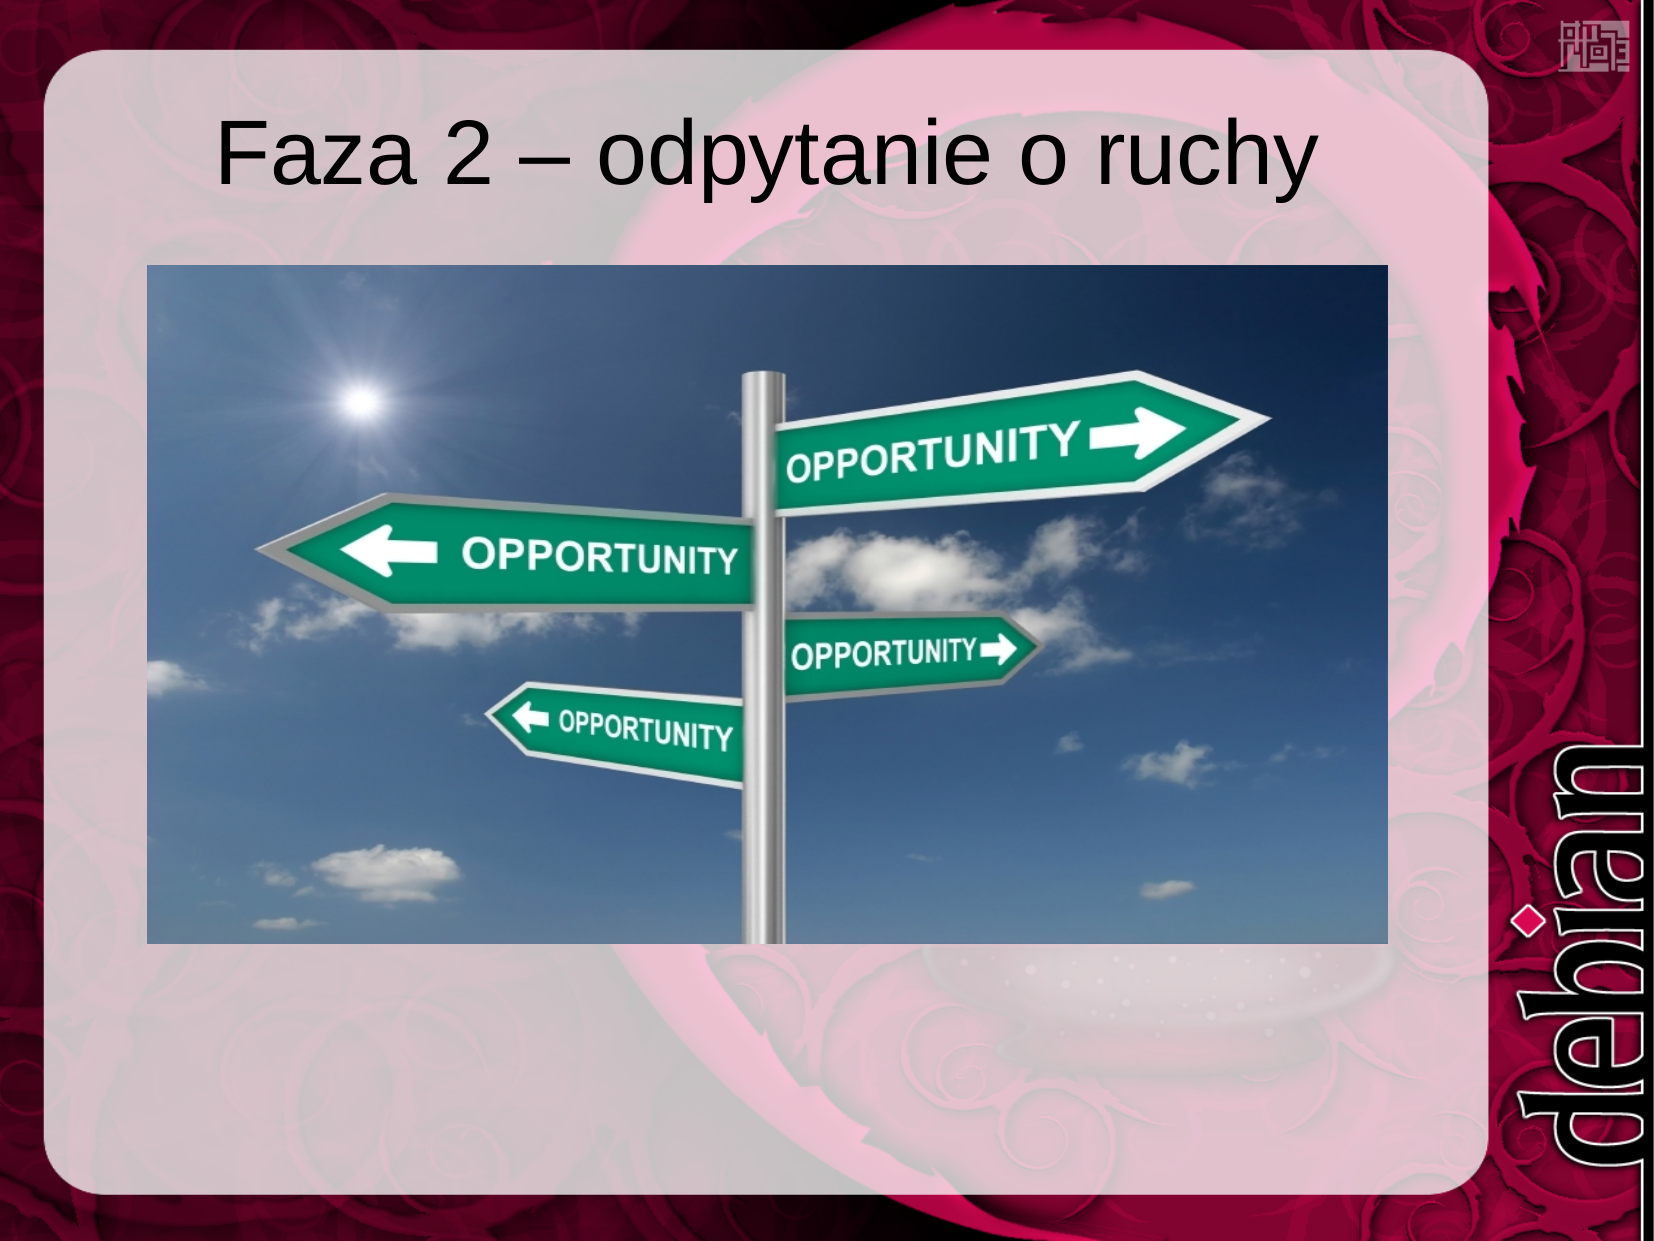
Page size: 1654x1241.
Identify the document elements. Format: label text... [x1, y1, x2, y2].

picture [0, 0, 1654, 1241]
title Faza 2 – odpytanie o ruchy [59, 56, 1477, 250]
